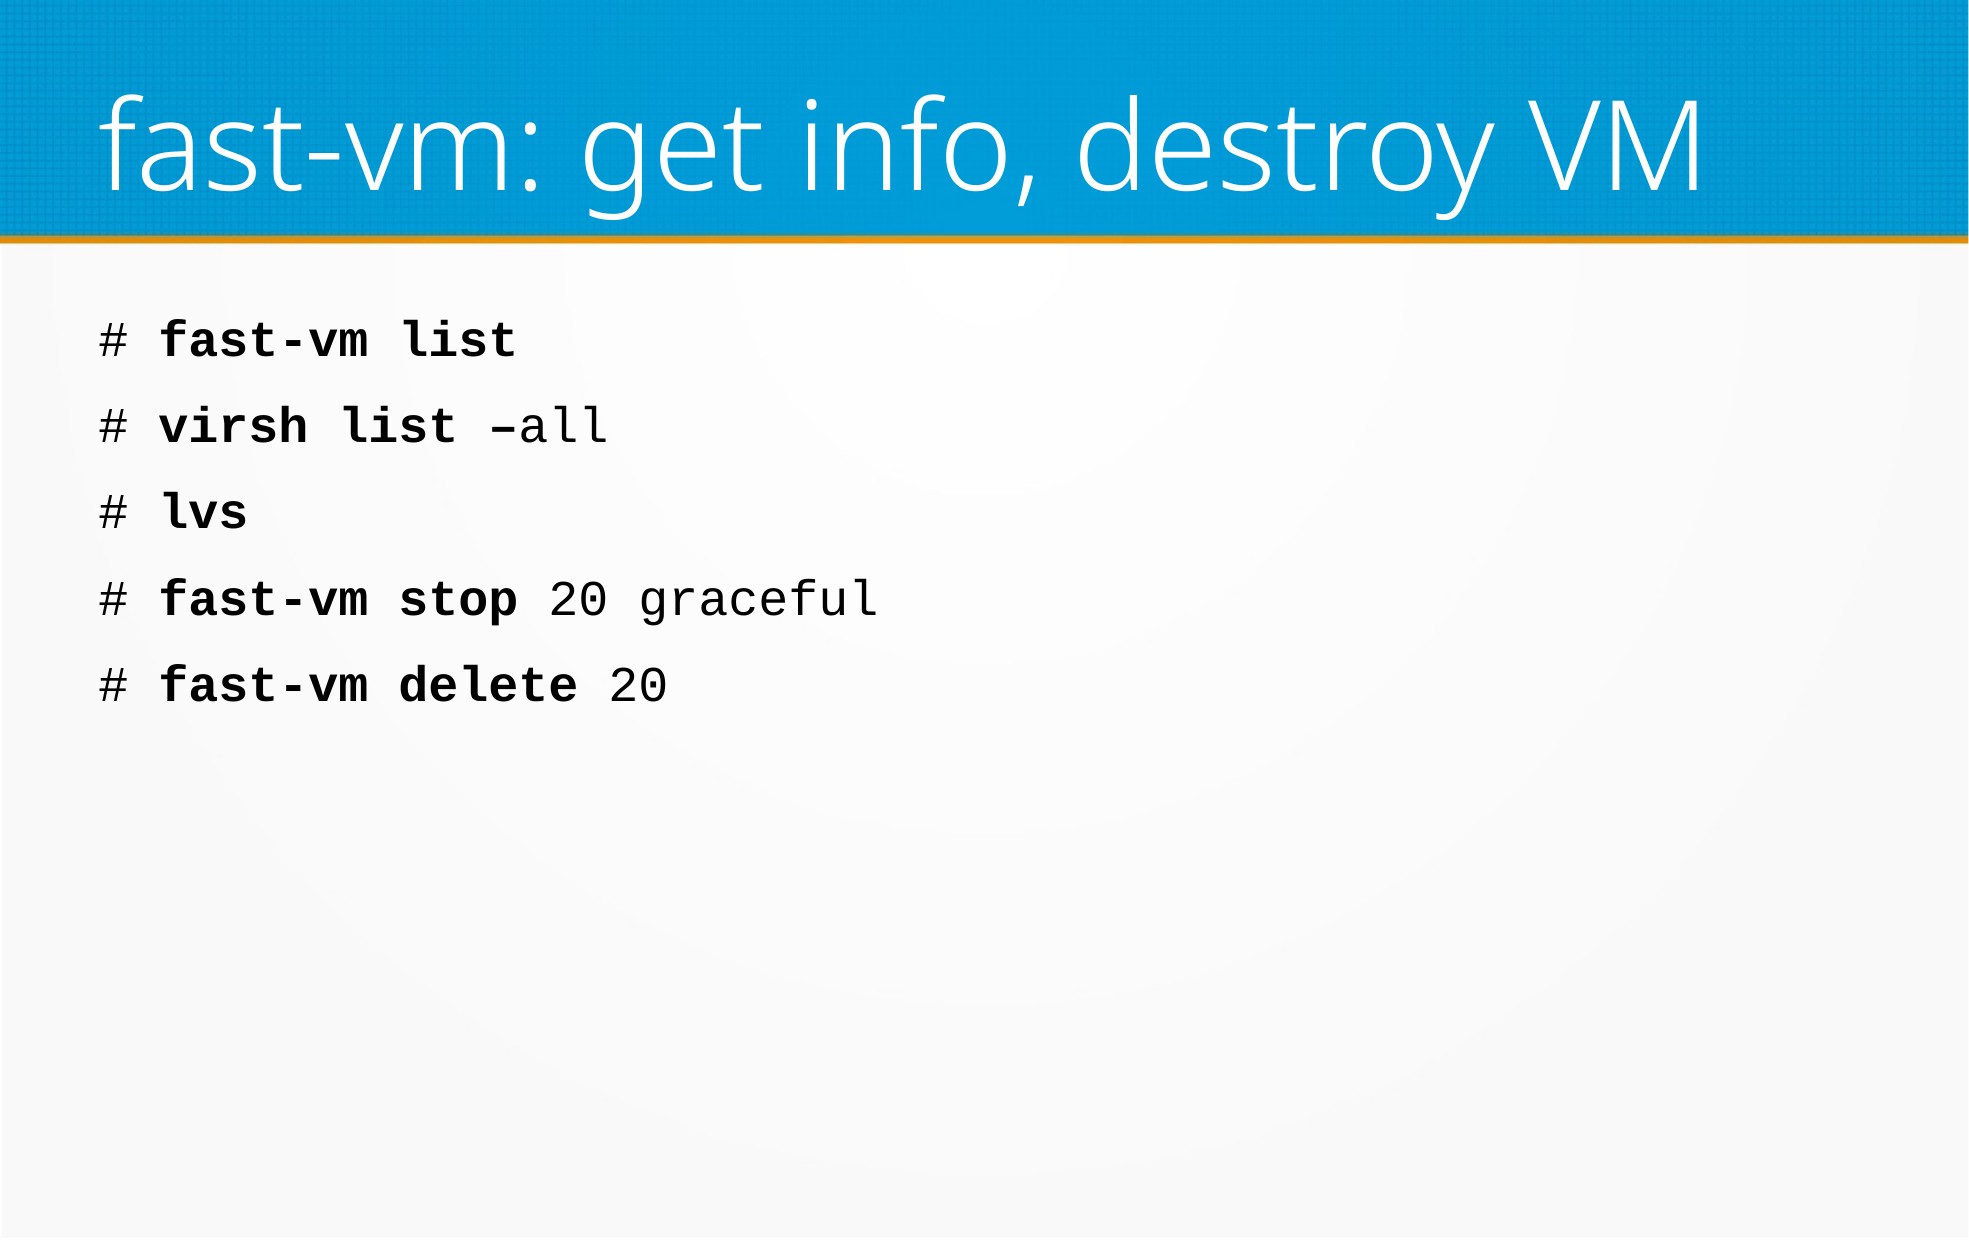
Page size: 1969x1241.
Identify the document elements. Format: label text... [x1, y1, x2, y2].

picture [0, 233, 1969, 1241]
title fast-vm: get info, destroy VM [98, 19, 1870, 227]
list # fast-vm list # virsh list –all # lvs # fast-vm stop 20 graceful # fast-vm delete 20 [98, 315, 1861, 1081]
